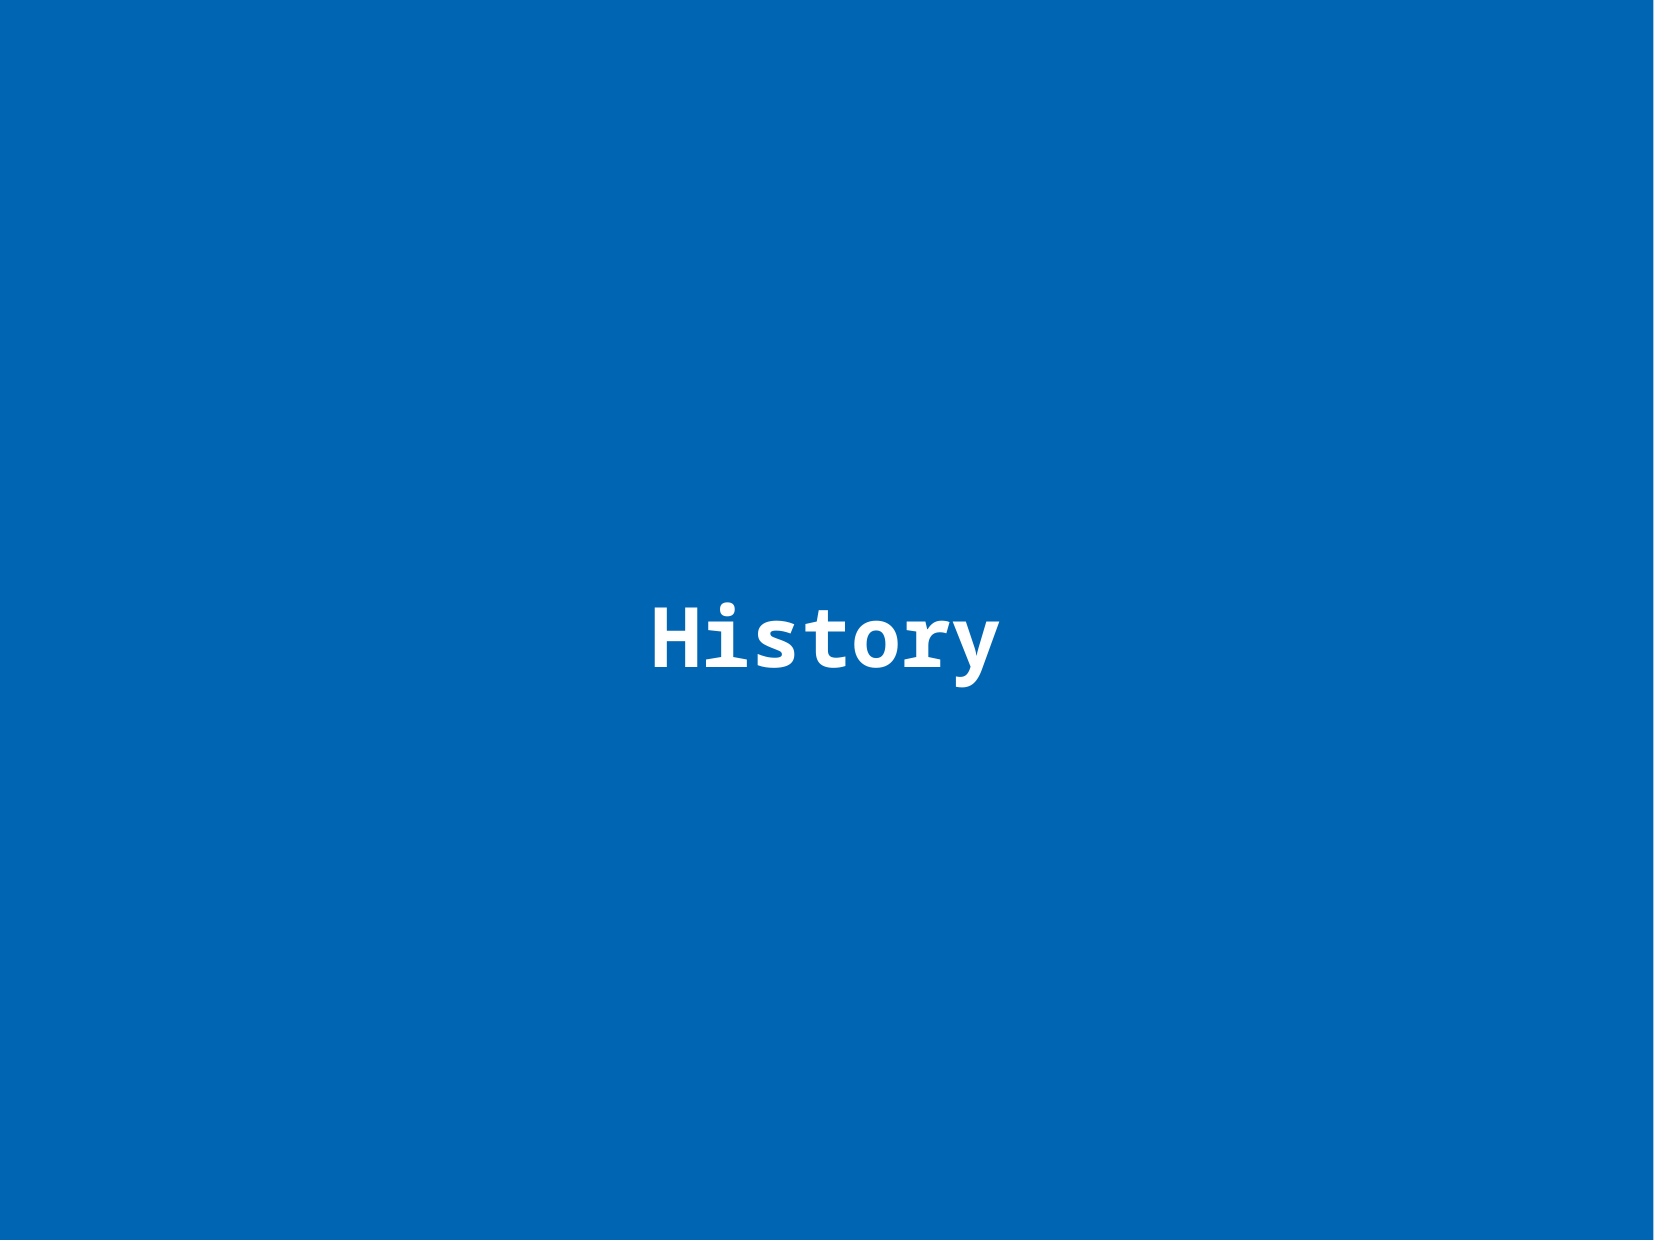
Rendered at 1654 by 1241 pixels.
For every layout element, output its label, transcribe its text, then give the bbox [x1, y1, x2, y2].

text_box History [421, 571, 1233, 670]
